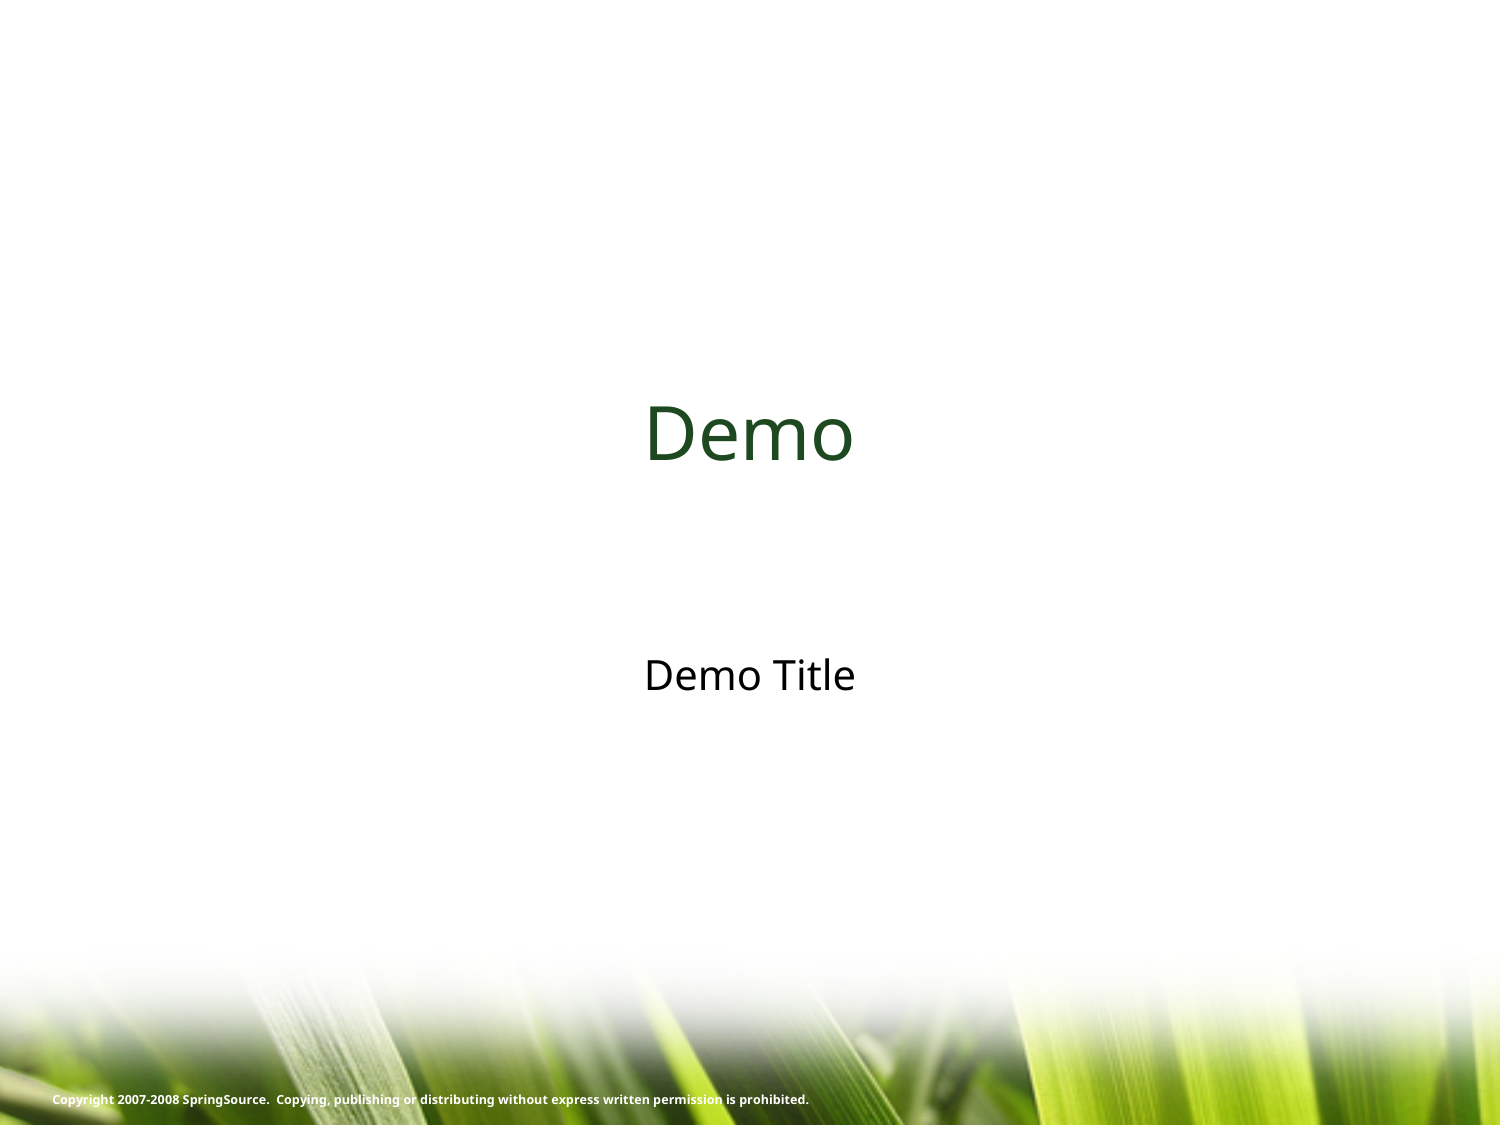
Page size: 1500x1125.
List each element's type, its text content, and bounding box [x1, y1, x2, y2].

picture [0, 944, 1500, 1125]
title Demo [112, 337, 1388, 526]
subtitle Demo Title [225, 637, 1276, 926]
